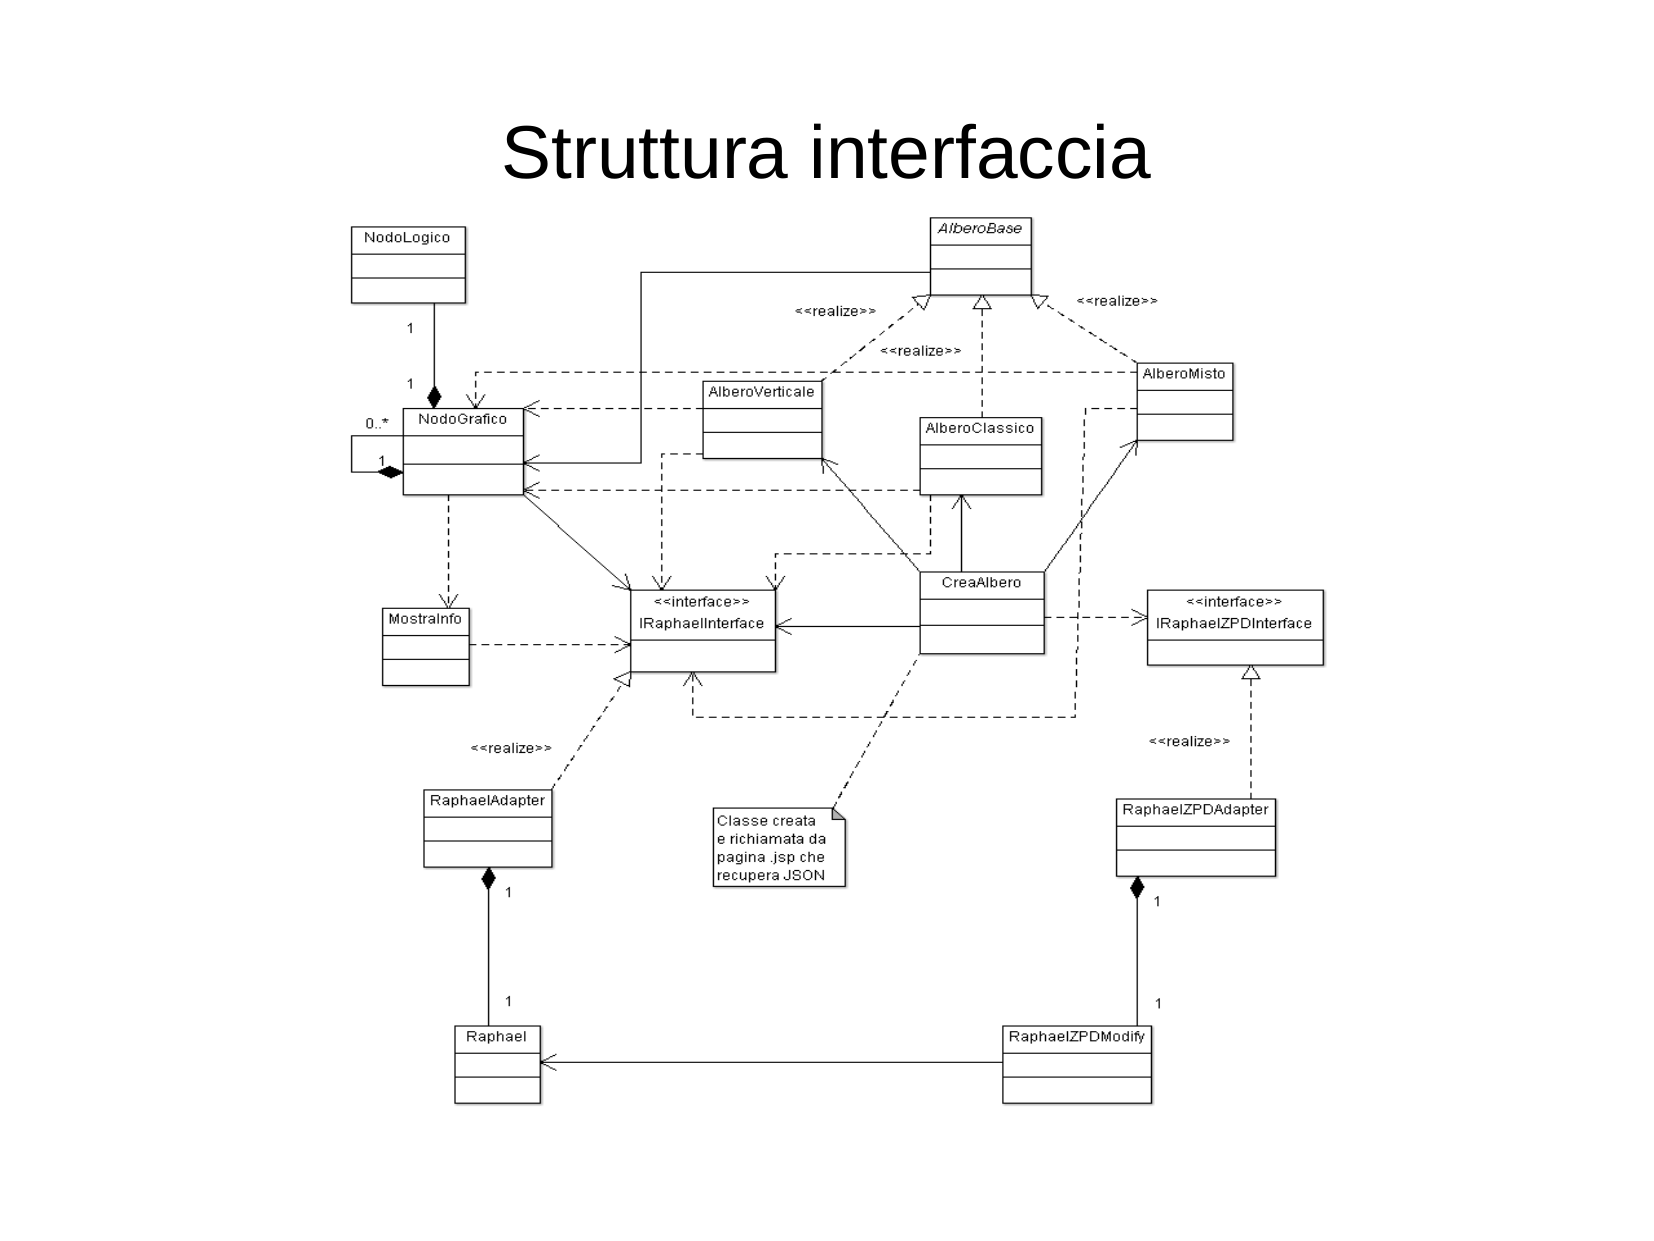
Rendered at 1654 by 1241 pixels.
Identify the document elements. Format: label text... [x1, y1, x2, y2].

title Struttura interfaccia [82, 56, 1571, 250]
picture [324, 206, 1359, 1123]
